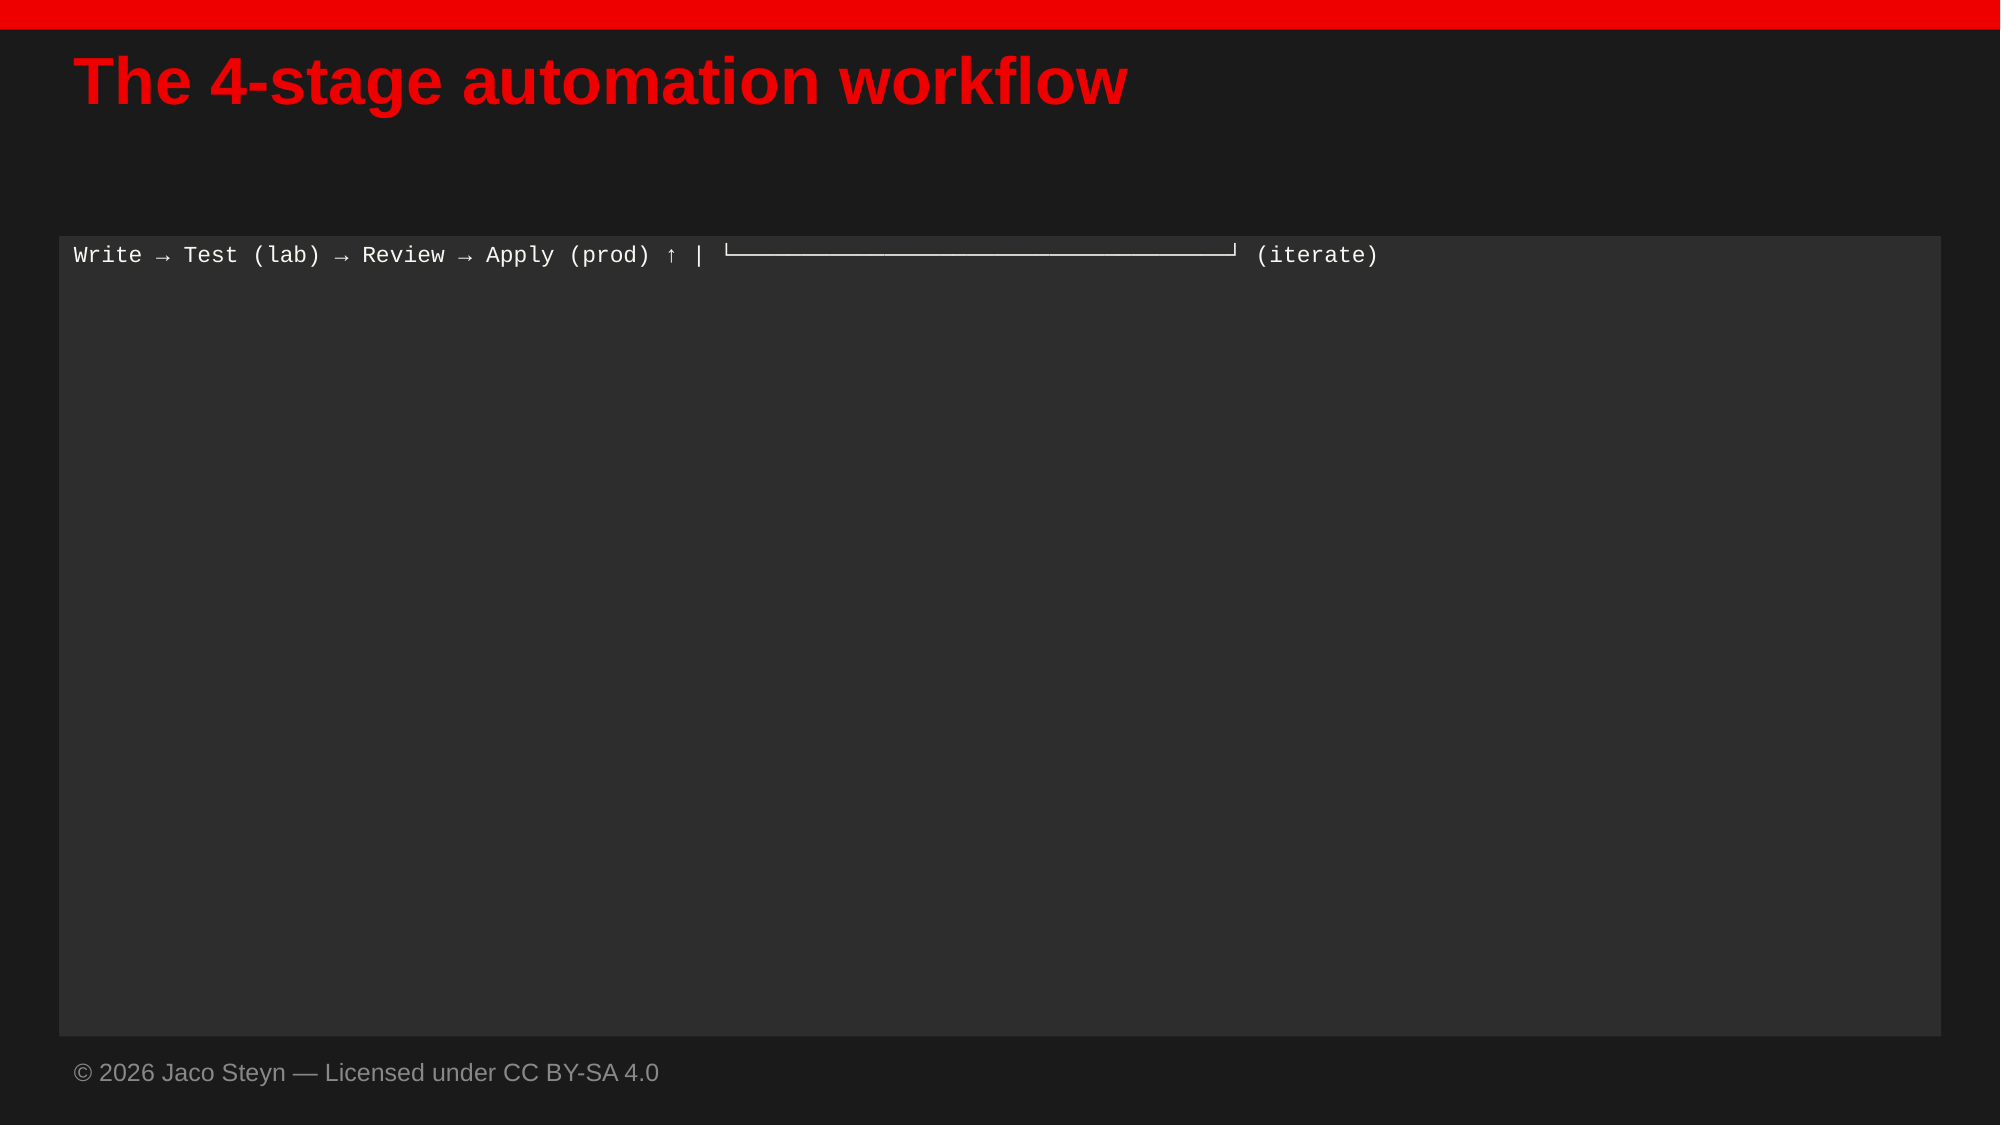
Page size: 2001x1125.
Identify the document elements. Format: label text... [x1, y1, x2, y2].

text_box © 2026 Jaco Steyn — Licensed under CC BY-SA 4.0 [59, 1051, 1942, 1093]
text_box The 4-stage automation workflow [59, 36, 1942, 208]
text_box Write → Test (lab) → Review → Apply (prod) ↑ | └────────────────────────────────────┘ (iterate) [59, 236, 1942, 1037]
text_box [0, 0, 2001, 30]
